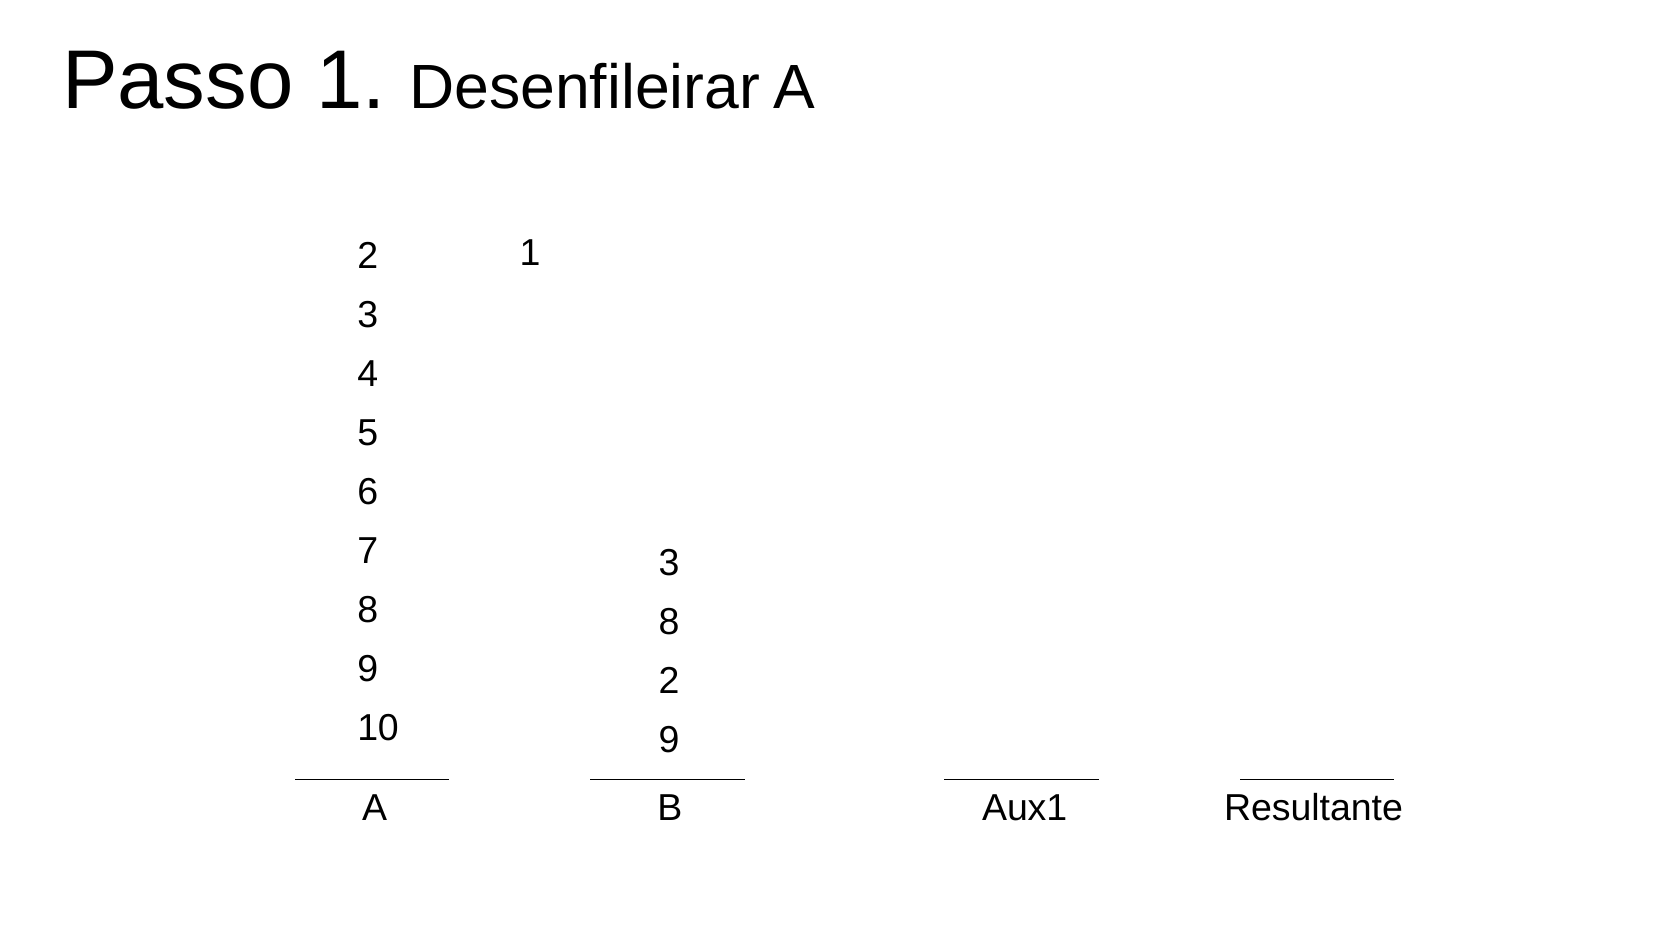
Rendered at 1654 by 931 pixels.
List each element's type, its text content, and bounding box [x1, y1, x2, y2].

text_box 1 [504, 224, 556, 282]
text_box 9 [643, 710, 695, 768]
text_box 4 [342, 344, 393, 402]
text_box 10 [342, 699, 426, 756]
text_box 2 [643, 651, 695, 709]
text_box Resultante [1209, 779, 1418, 837]
text_box Passo 1. Desenfileirar A [47, 25, 1205, 142]
text_box Aux1 [967, 780, 1083, 837]
text_box 5 [342, 403, 393, 461]
text_box 2 [342, 226, 393, 284]
text_box A [347, 779, 508, 837]
text_box 3 [342, 285, 393, 343]
text_box 7 [342, 521, 393, 579]
text_box 6 [342, 462, 393, 520]
text_box 3 [643, 533, 695, 591]
text_box 9 [342, 640, 393, 697]
text_box B [642, 780, 698, 837]
text_box 8 [342, 580, 393, 638]
text_box 8 [643, 592, 695, 650]
